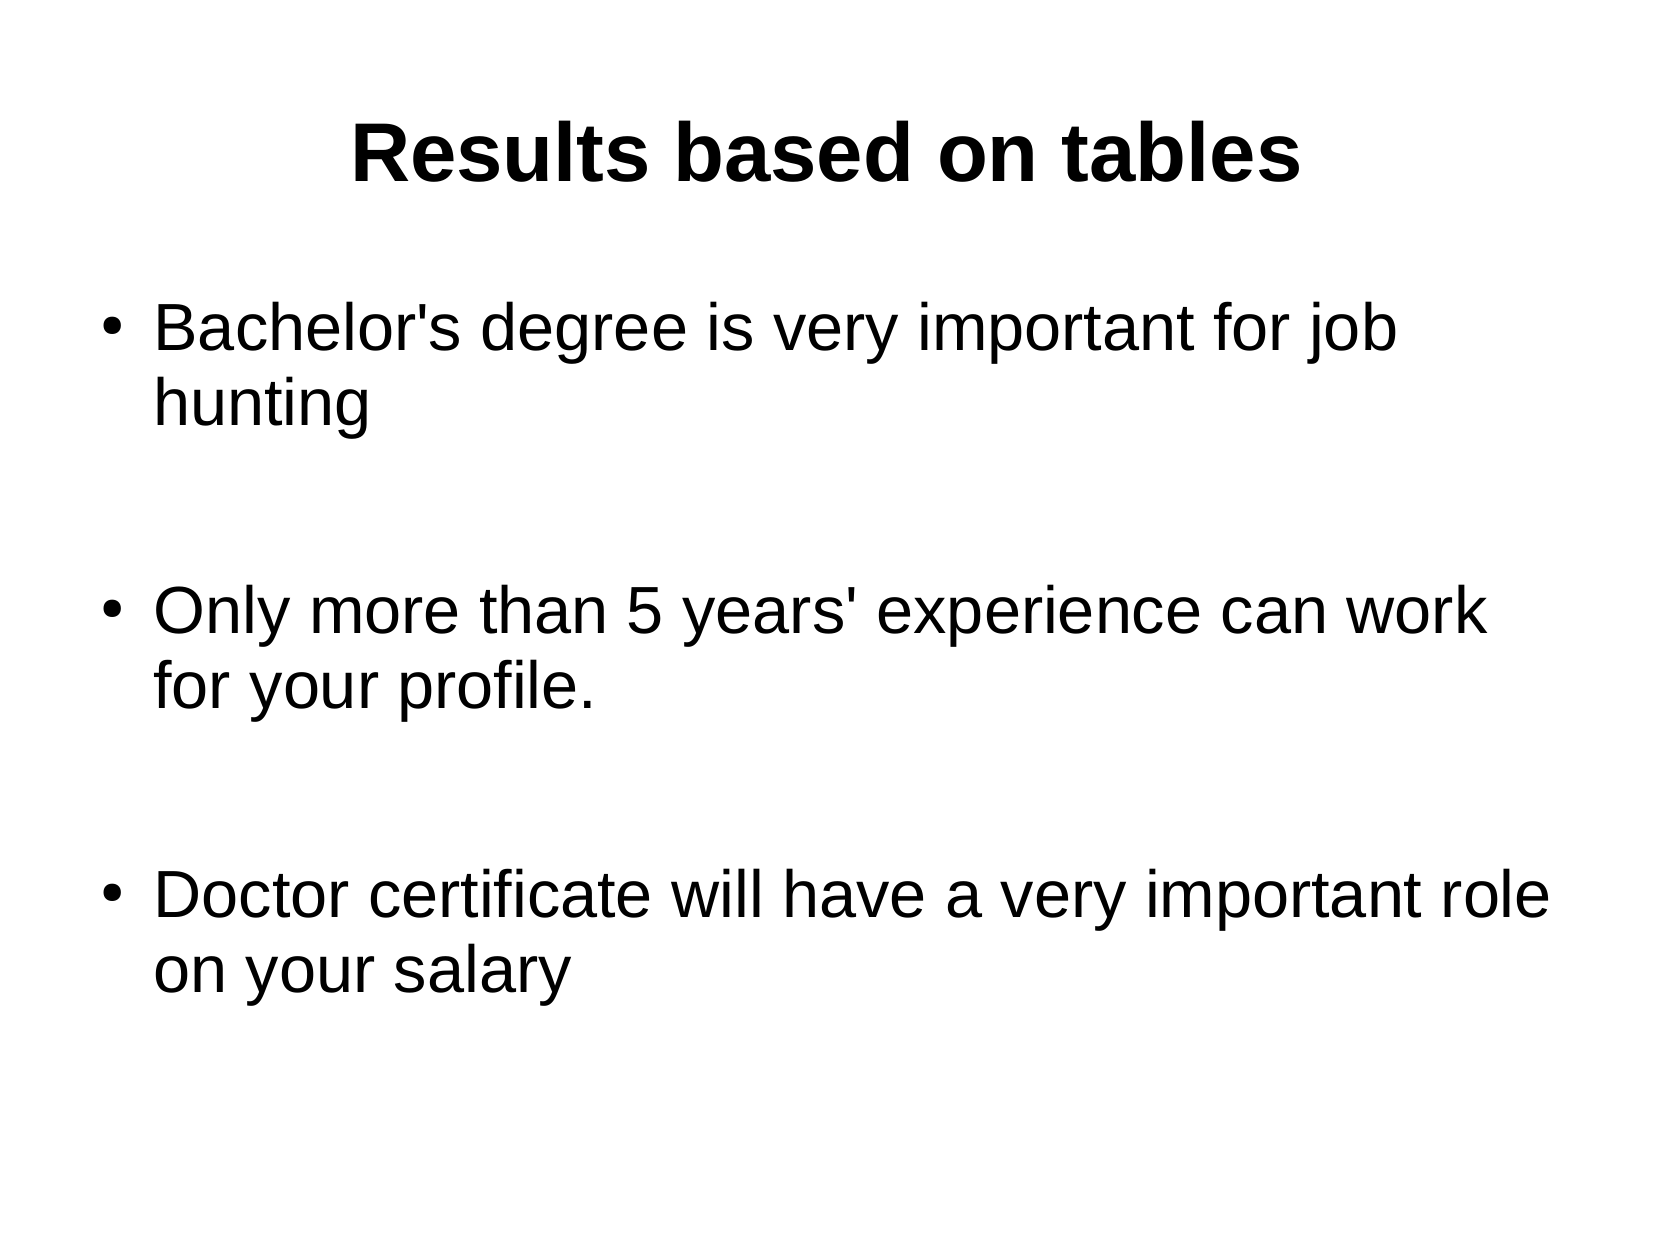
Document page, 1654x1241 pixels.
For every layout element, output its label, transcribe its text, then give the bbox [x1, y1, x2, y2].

list Bachelor's degree is very important for job hunting Only more than 5 years' experience can work for your profile. Doctor certificate will have a very important role on your salary [82, 290, 1571, 1010]
title Results based on tables [82, 49, 1571, 257]
